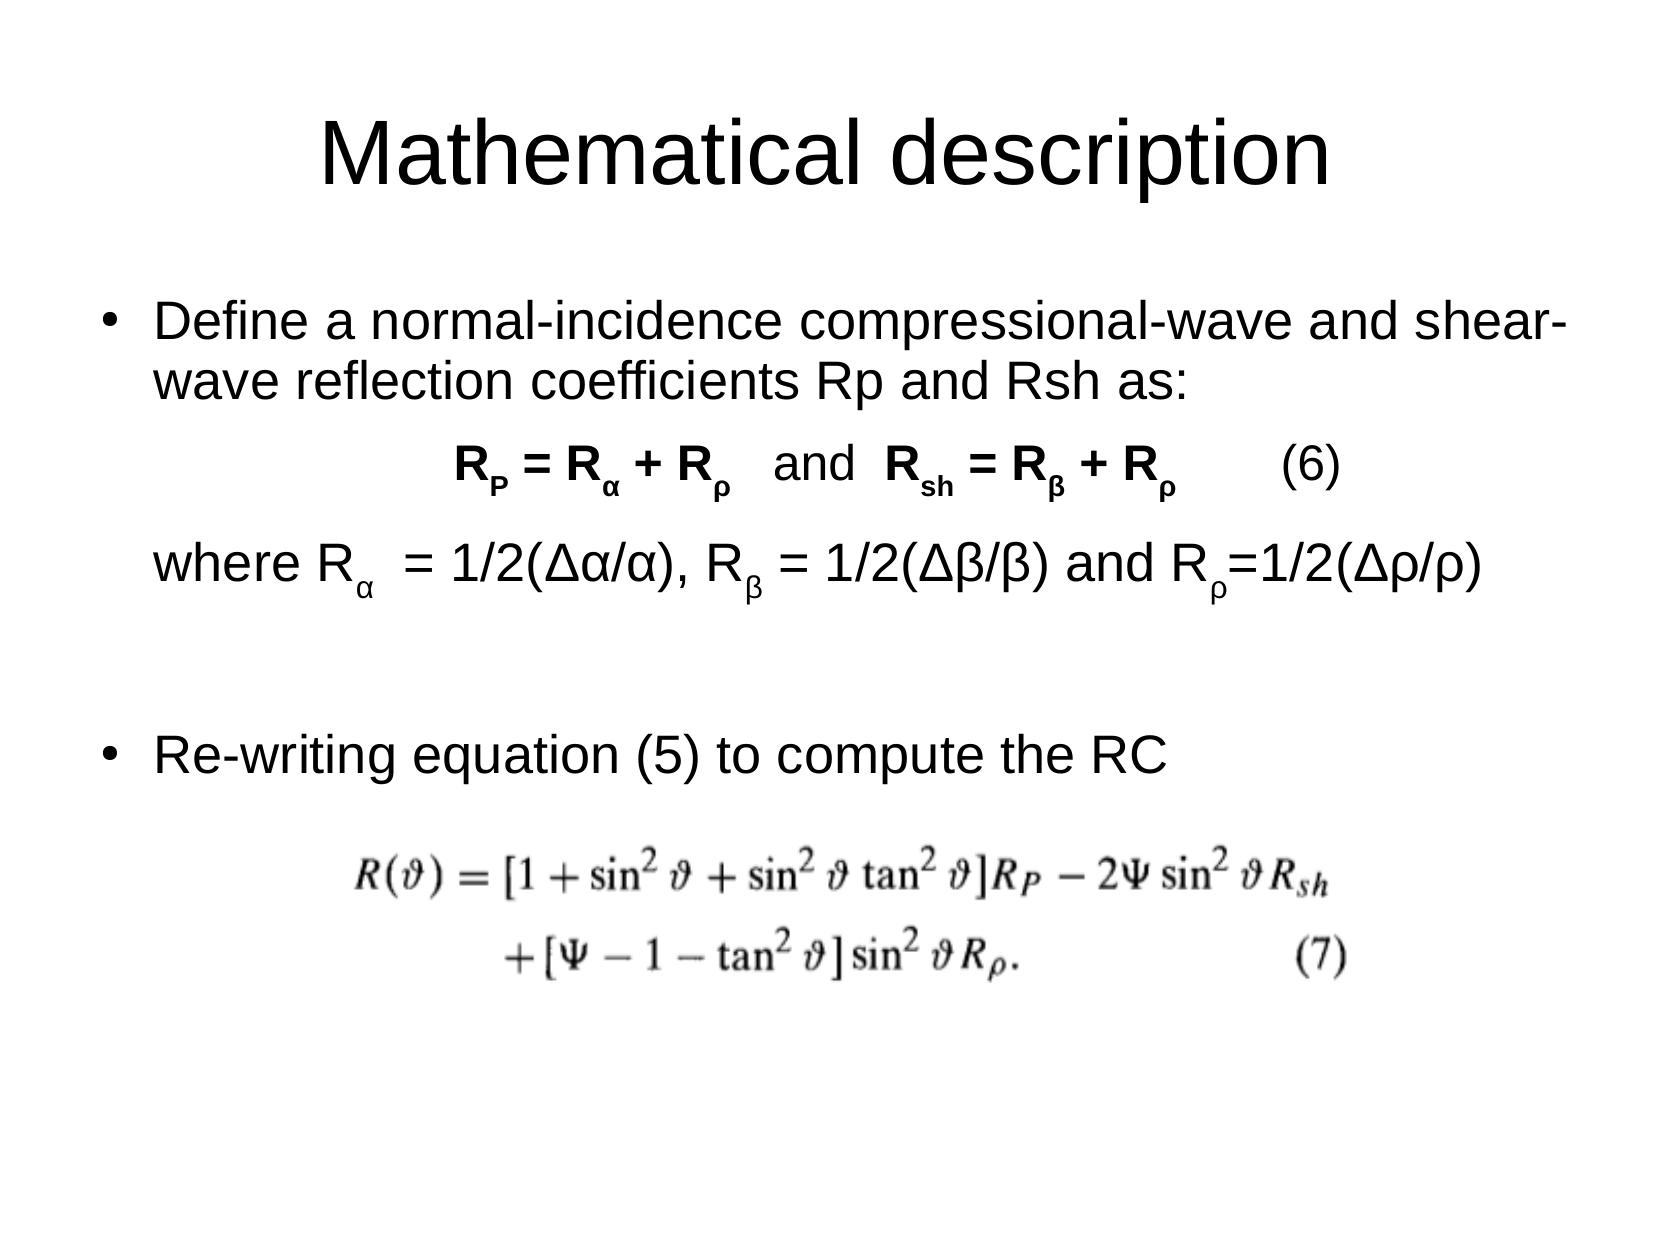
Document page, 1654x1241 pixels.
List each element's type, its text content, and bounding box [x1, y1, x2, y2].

title Mathematical description [82, 49, 1571, 257]
picture [330, 834, 1351, 1010]
list Define a normal-incidence compressional-wave and shear-wave reflection coefficients Rp and Rsh as: RP = Rα + Rρ and Rsh = Rβ + Rρ (6) where Rα = 1/2(Δα/α), Rβ = 1/2(Δβ/β) and Rρ=1/2(Δρ/ρ) Re-writing equation (5) to compute the RC [82, 290, 1571, 1010]
